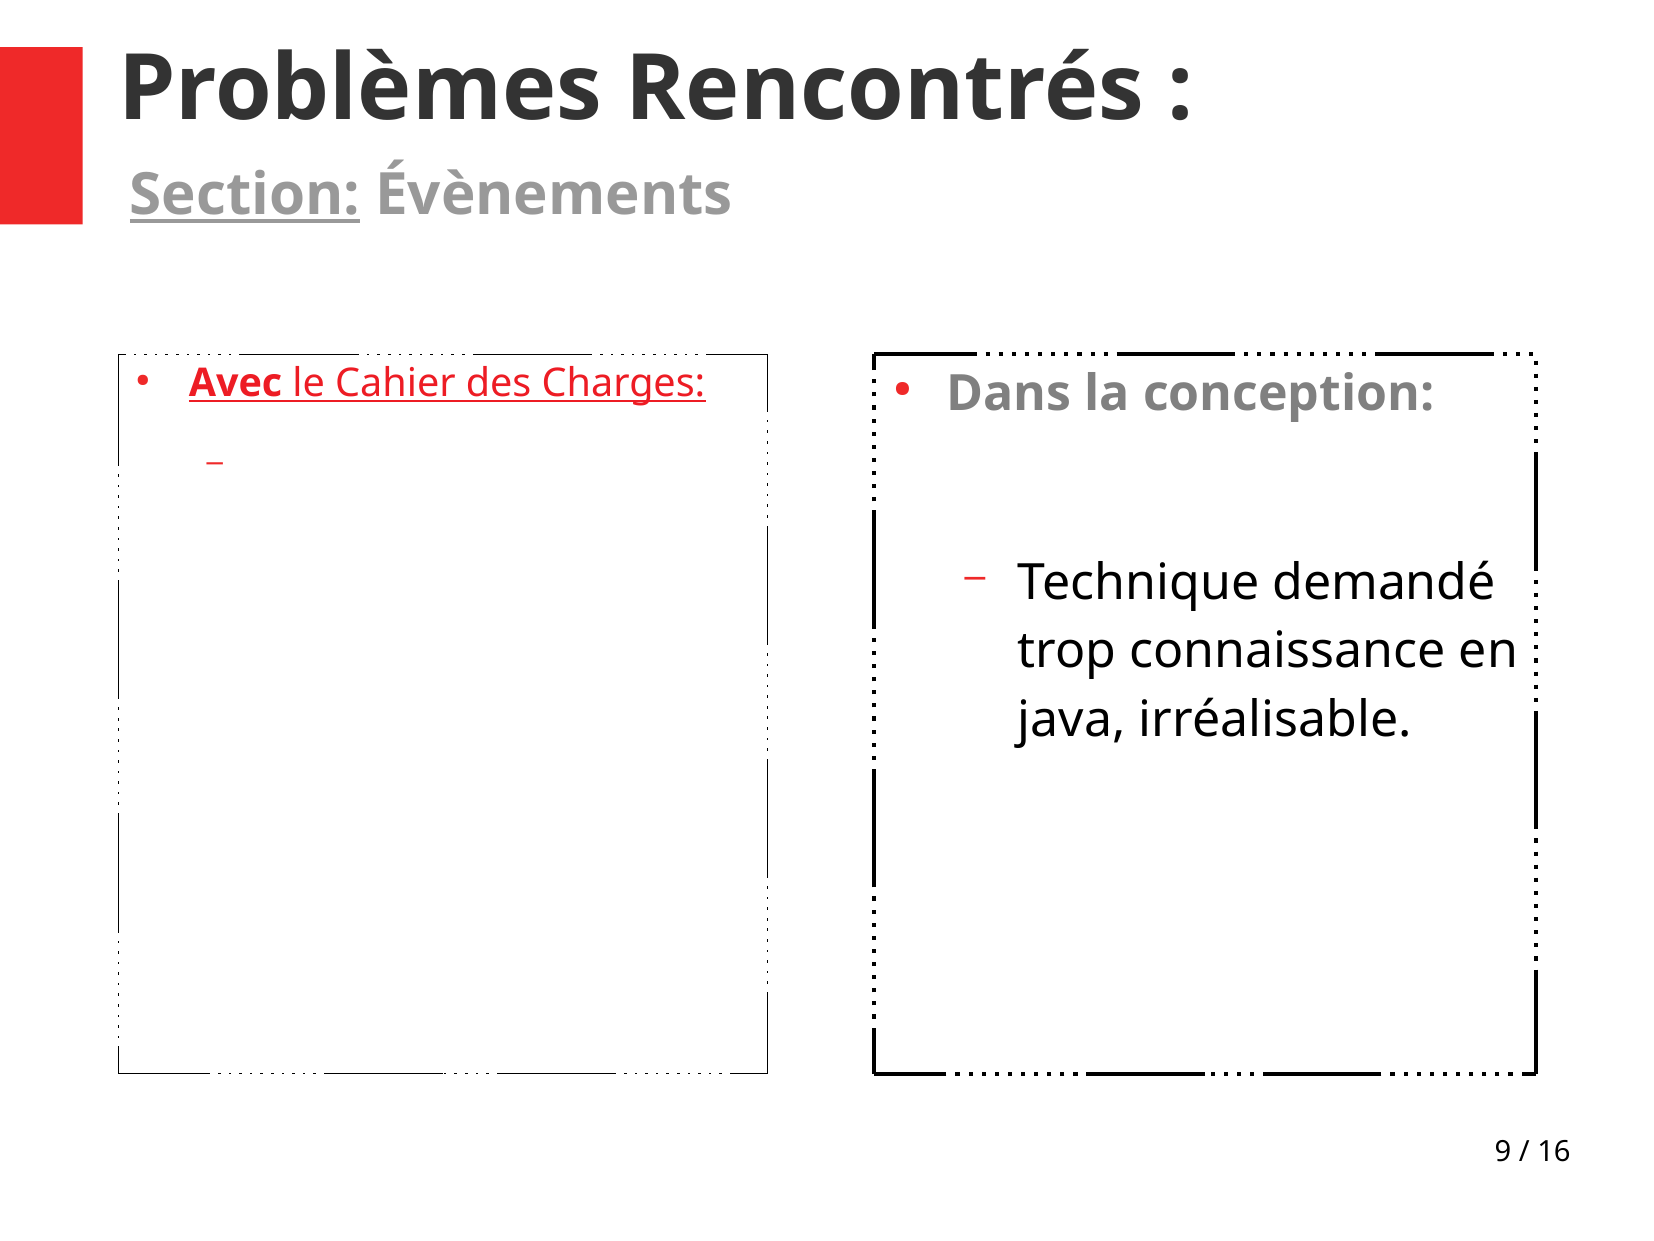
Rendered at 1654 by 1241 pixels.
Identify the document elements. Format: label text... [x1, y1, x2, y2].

title Section: Évènements [129, 147, 863, 237]
list Avec le Cahier des Charges: [118, 354, 768, 1074]
title Problèmes Rencontrés : [118, 30, 1571, 138]
list Dans la conception: Technique demandé trop connaissance en java, irréalisable. [874, 354, 1536, 1074]
